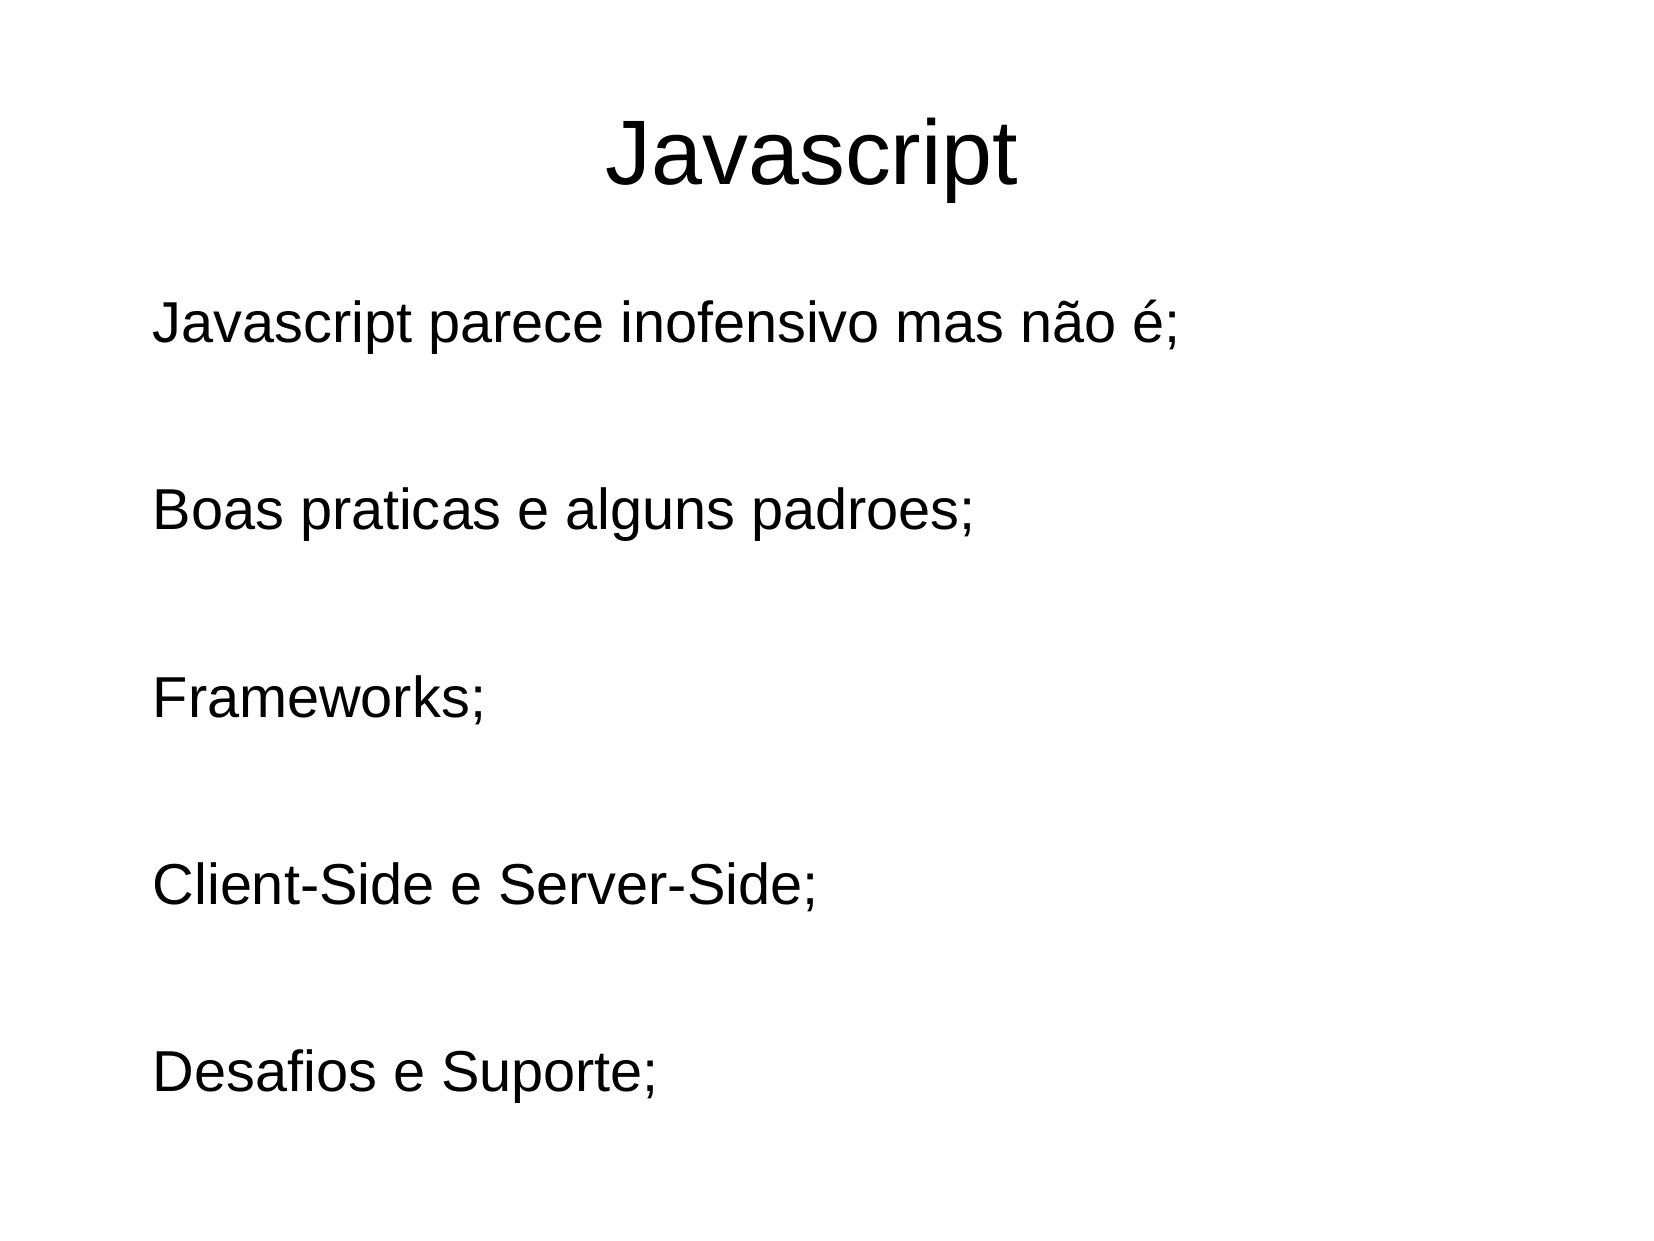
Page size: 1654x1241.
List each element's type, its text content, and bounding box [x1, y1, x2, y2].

list Javascript parece inofensivo mas não é; Boas praticas e alguns padroes; Frameworks; Client-Side e Server-Side; Desafios e Suporte; [82, 290, 1571, 1109]
title Javascript [82, 49, 1571, 257]
